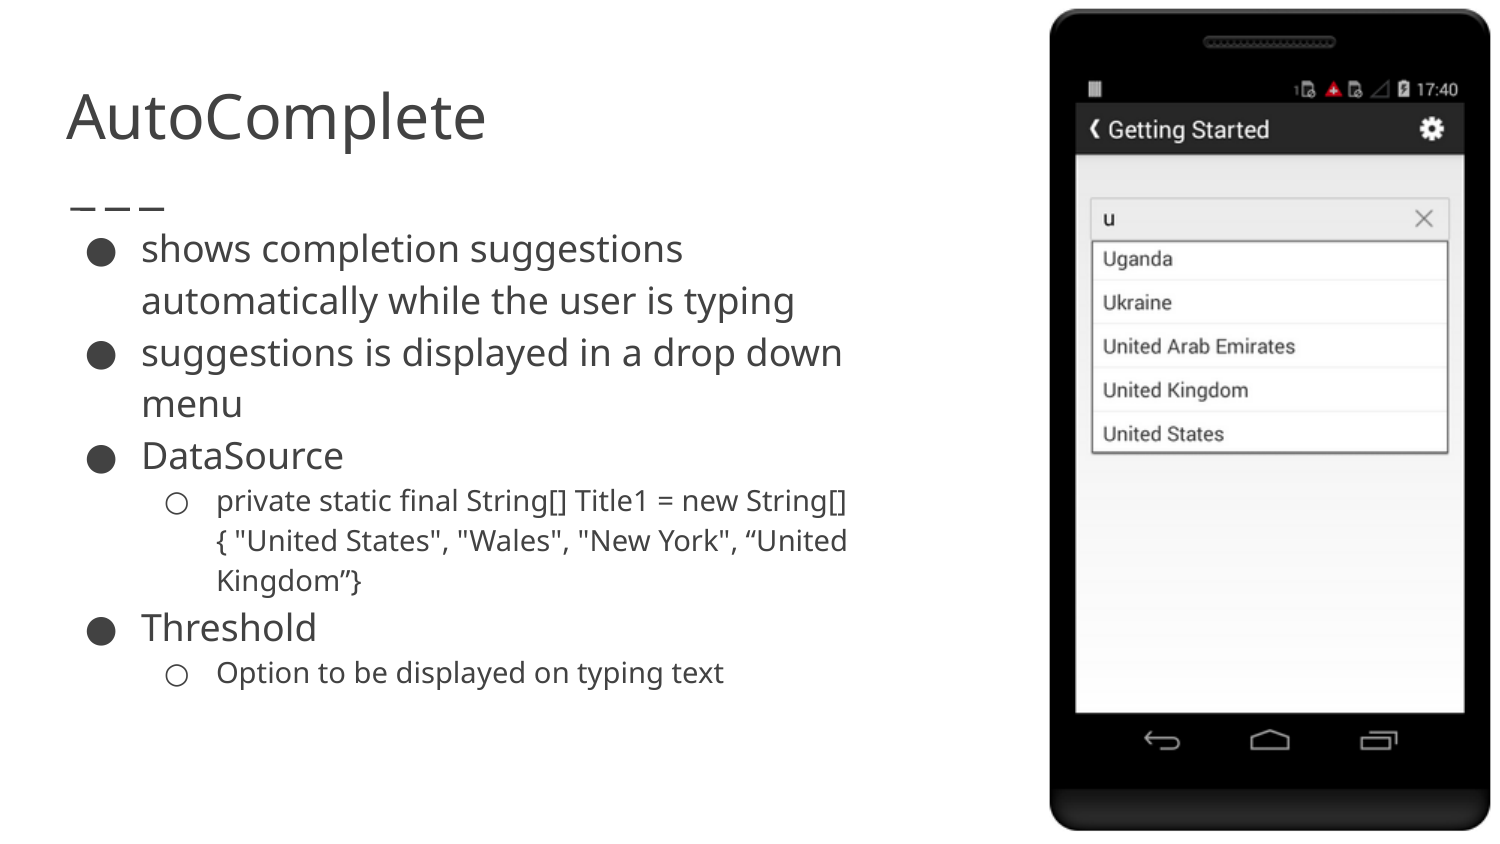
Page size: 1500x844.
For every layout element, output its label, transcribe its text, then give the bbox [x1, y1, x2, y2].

title AutoComplete [51, 63, 909, 167]
picture [1047, 6, 1495, 840]
list shows completion suggestions automatically while the user is typing suggestions is displayed in a drop down menu DataSource private static final String[] Title1 = new String[] { "United States", "Wales", "New York", “United Kingdom”} Threshold Option to be displayed on typing text [51, 203, 909, 750]
